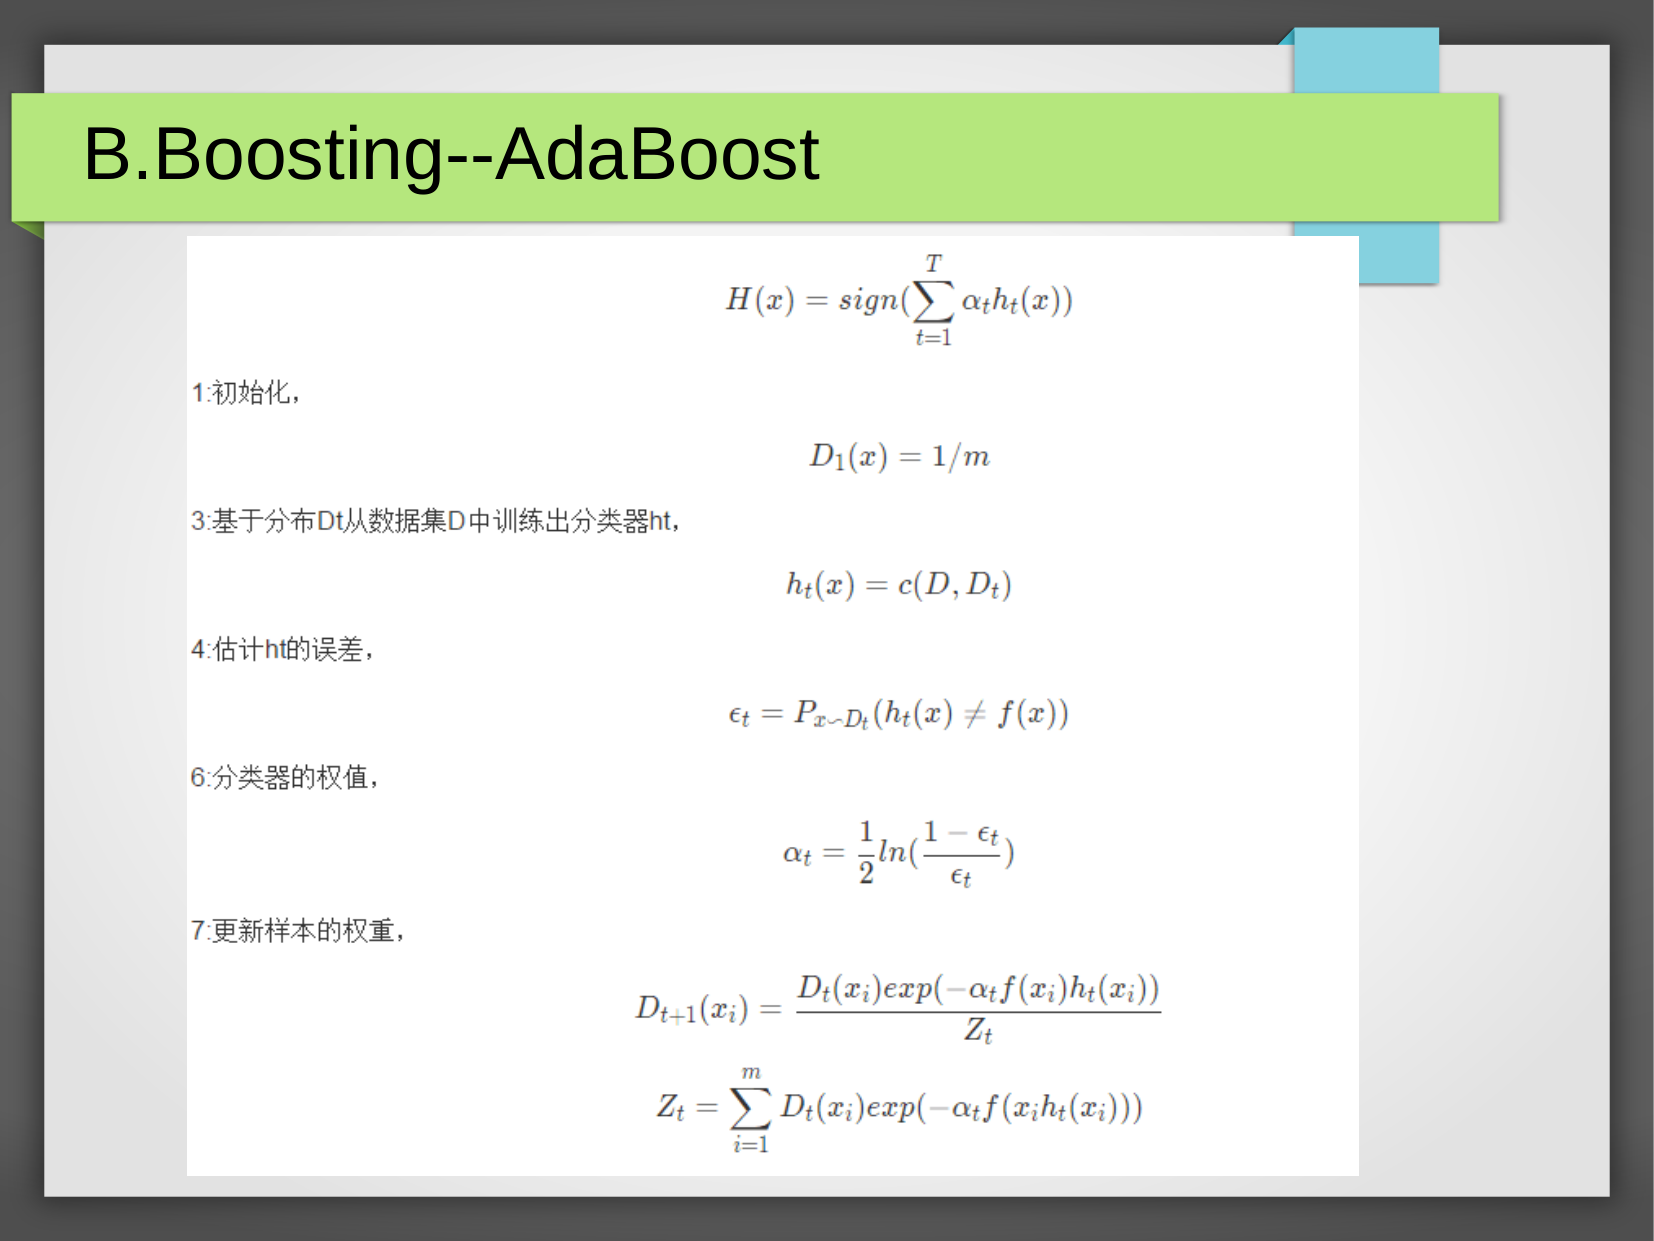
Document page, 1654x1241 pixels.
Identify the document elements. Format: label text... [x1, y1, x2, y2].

title B.Boosting--AdaBoost [82, 94, 1264, 213]
picture [0, 0, 1654, 1241]
